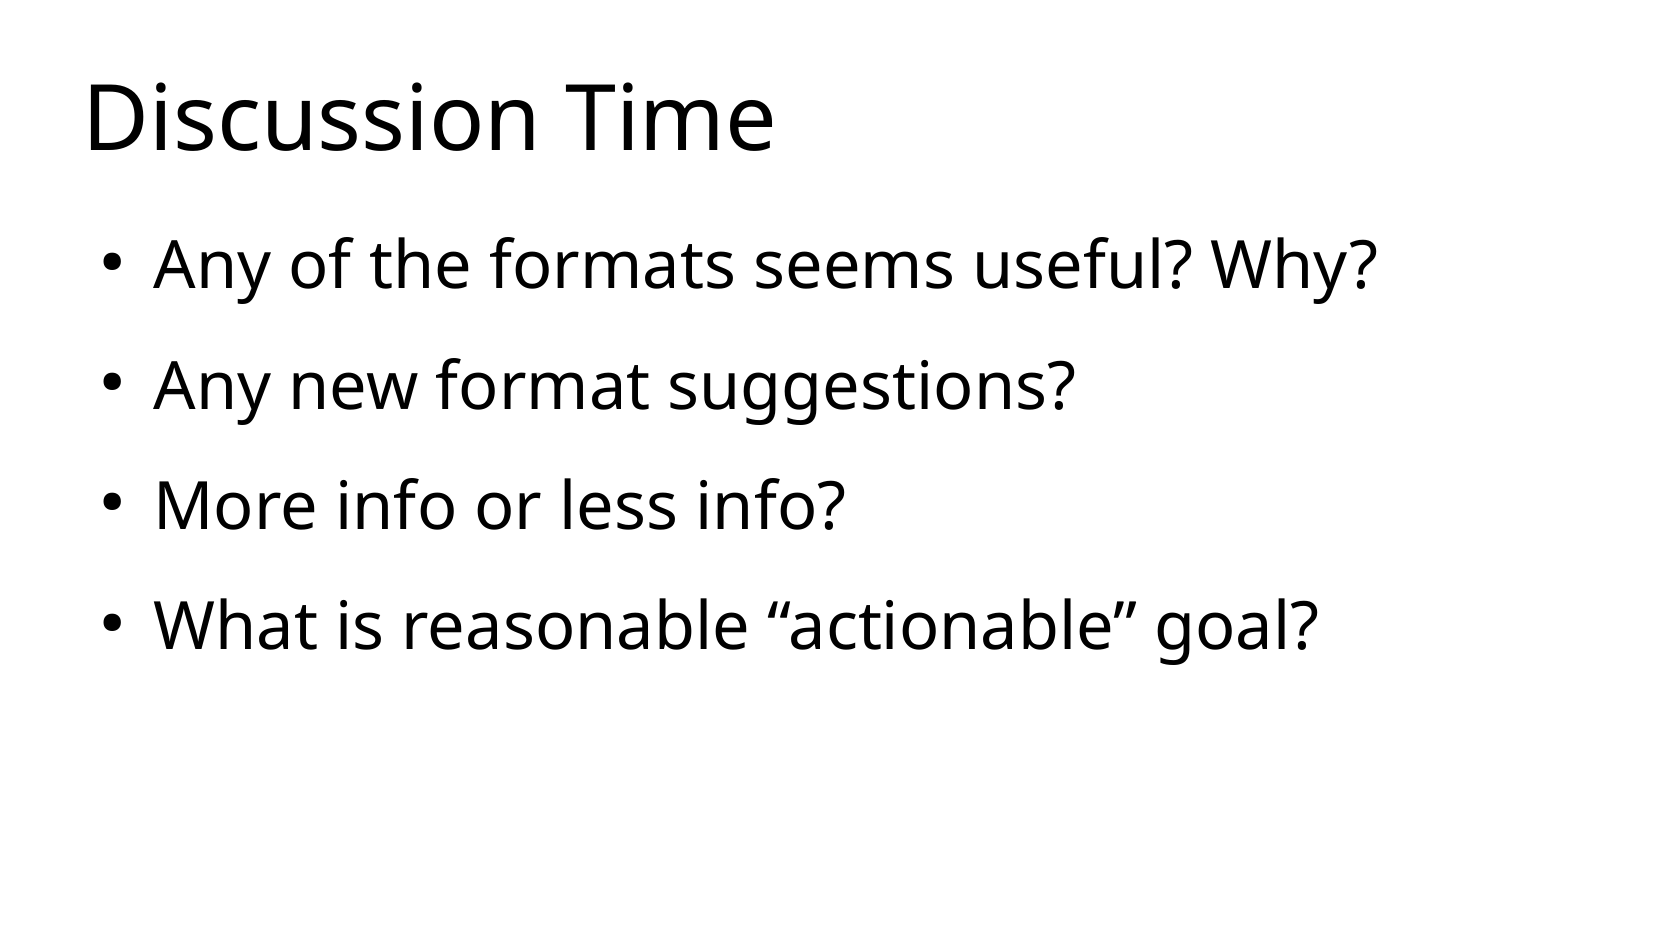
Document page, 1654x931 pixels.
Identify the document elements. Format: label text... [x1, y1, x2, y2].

list Any of the formats seems useful? Why? Any new format suggestions? More info or less info? What is reasonable “actionable” goal? [82, 217, 1571, 758]
title Discussion Time [82, 37, 1571, 193]
